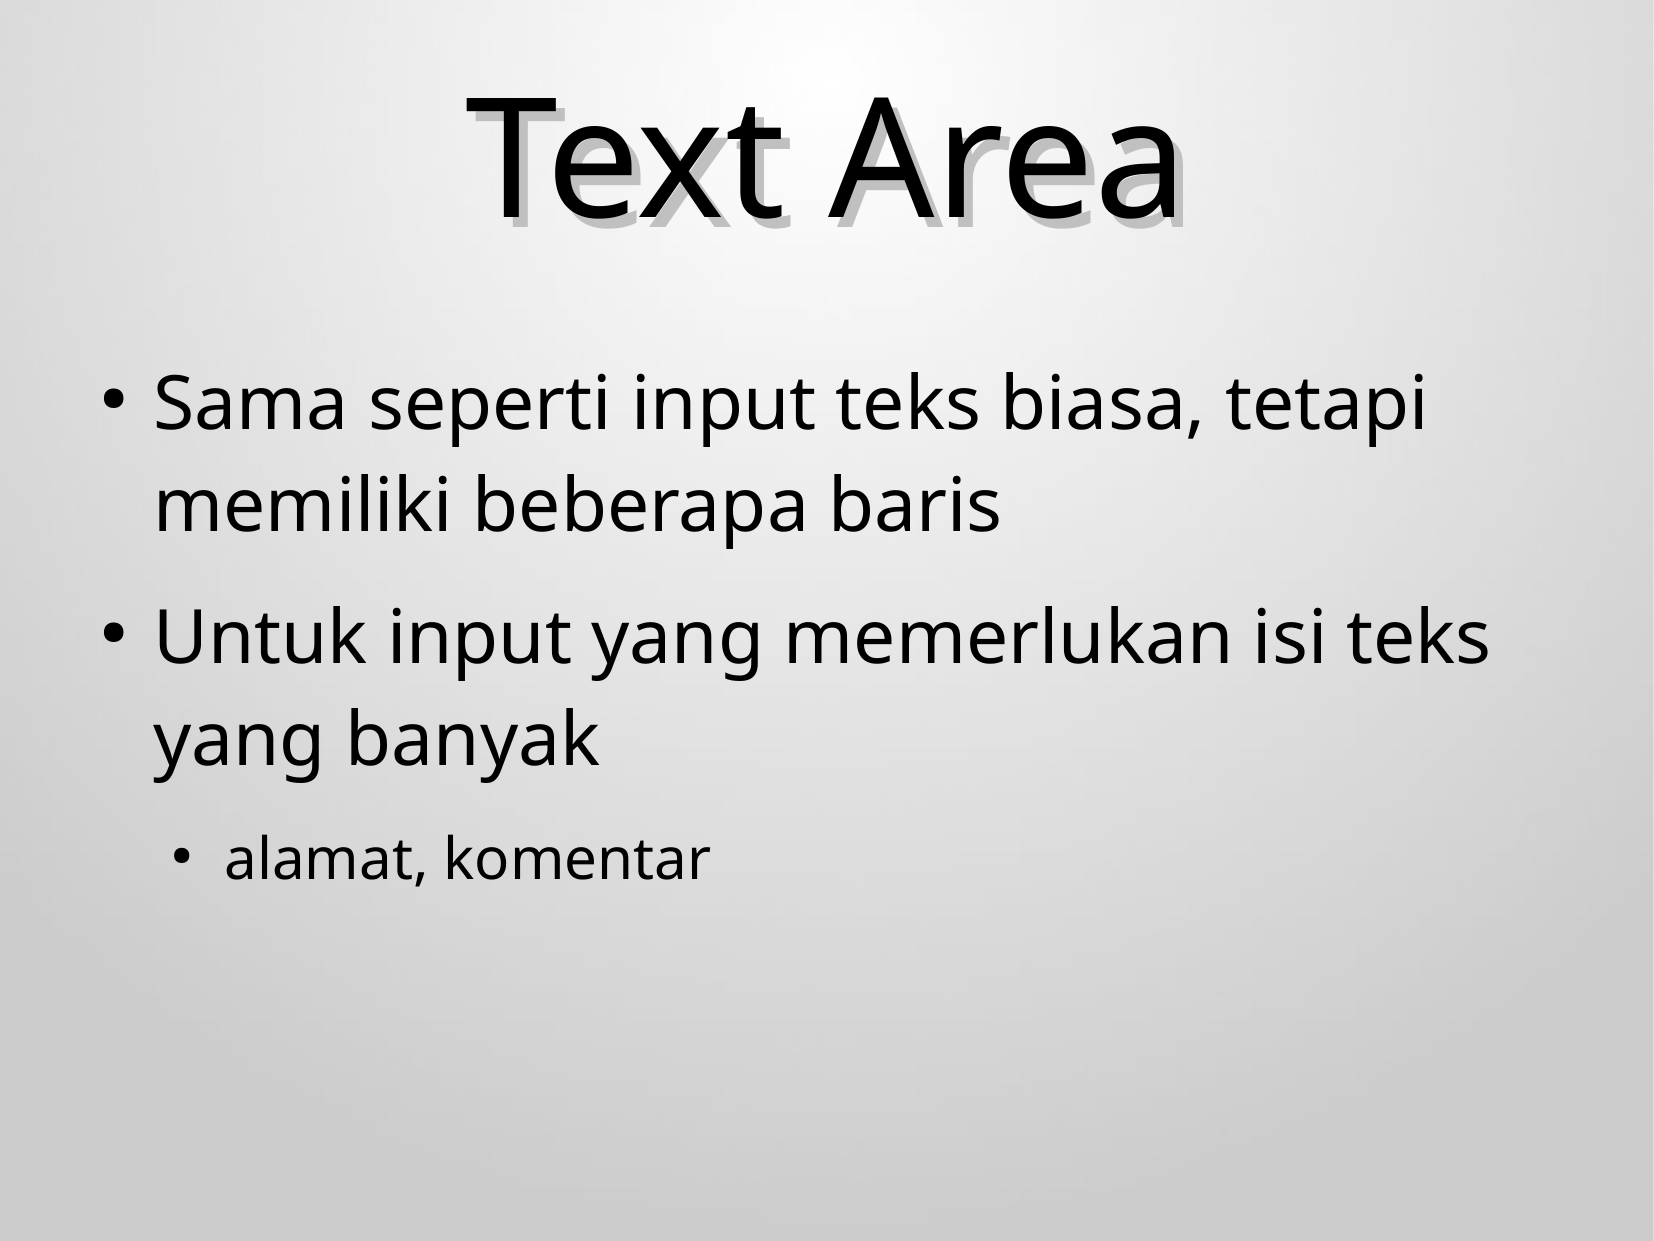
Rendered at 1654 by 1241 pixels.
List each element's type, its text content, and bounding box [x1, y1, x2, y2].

picture [0, 0, 1654, 1241]
list Sama seperti input teks biasa, tetapi memiliki beberapa baris Untuk input yang memerlukan isi teks yang banyak alamat, komentar [82, 349, 1571, 1168]
title Text Area [82, 49, 1571, 257]
